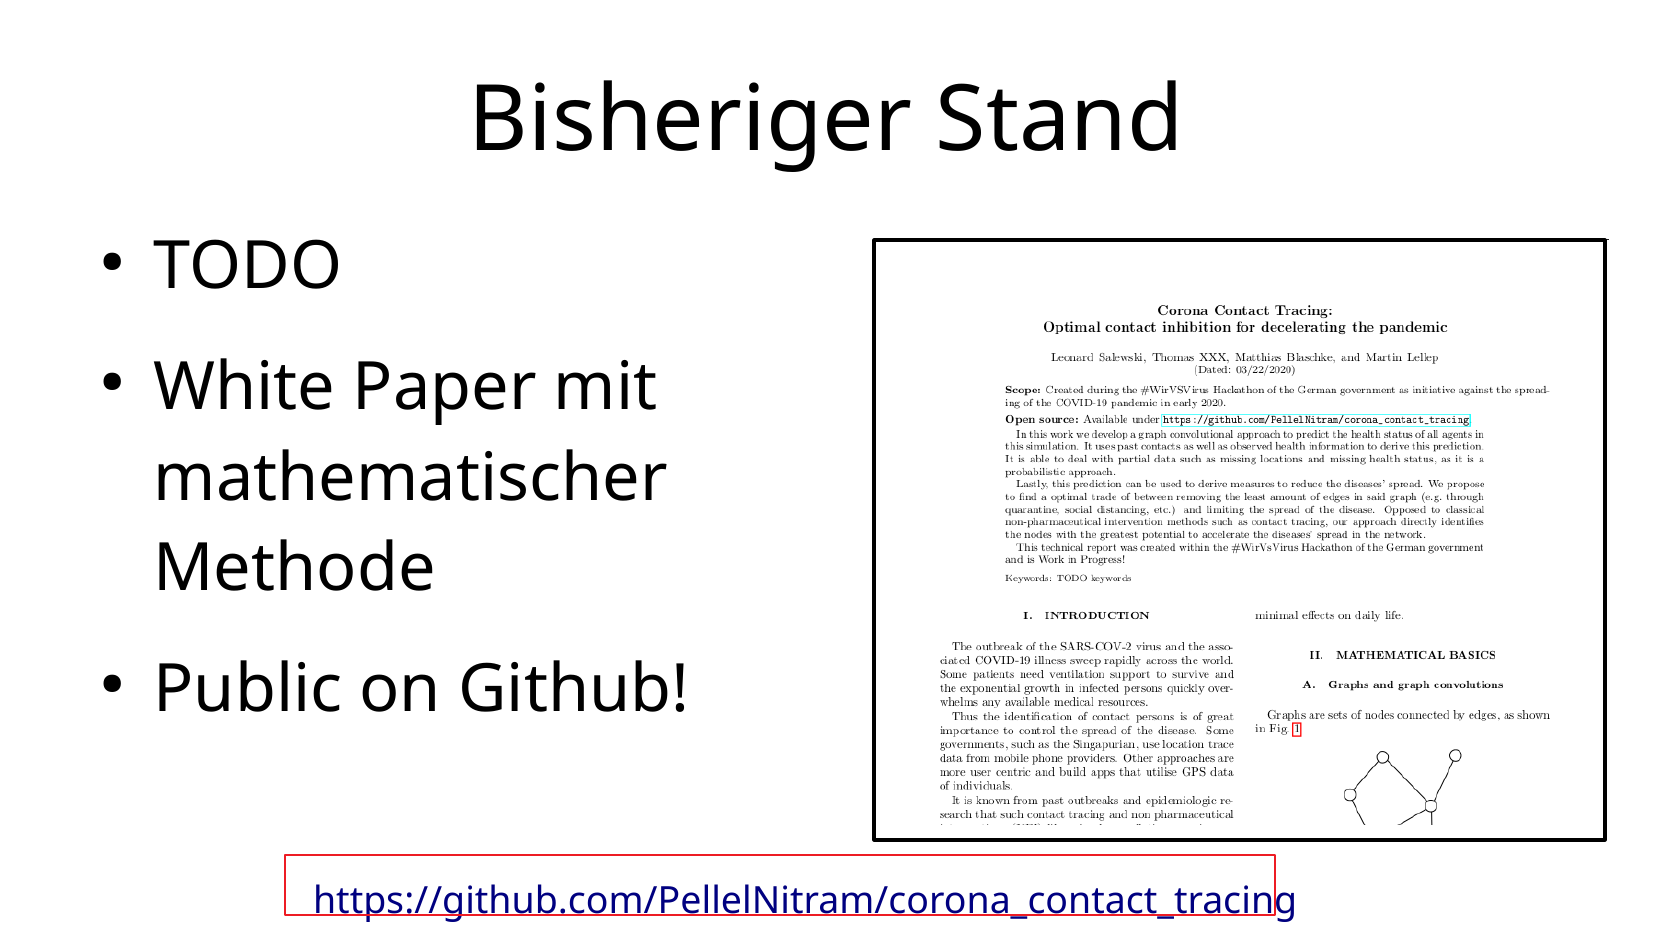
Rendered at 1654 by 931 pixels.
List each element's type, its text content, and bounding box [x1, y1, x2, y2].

text_box https://github.com/PellelNitram/corona_contact_tracing [298, 866, 1356, 931]
text_box https://github.com/PellelNitram/corona_contact_tracing [298, 866, 1274, 914]
title Bisheriger Stand [82, 37, 1571, 193]
picture [876, 242, 1603, 826]
list TODO White Paper mit mathematischer Methode Public on Github! [82, 217, 781, 758]
